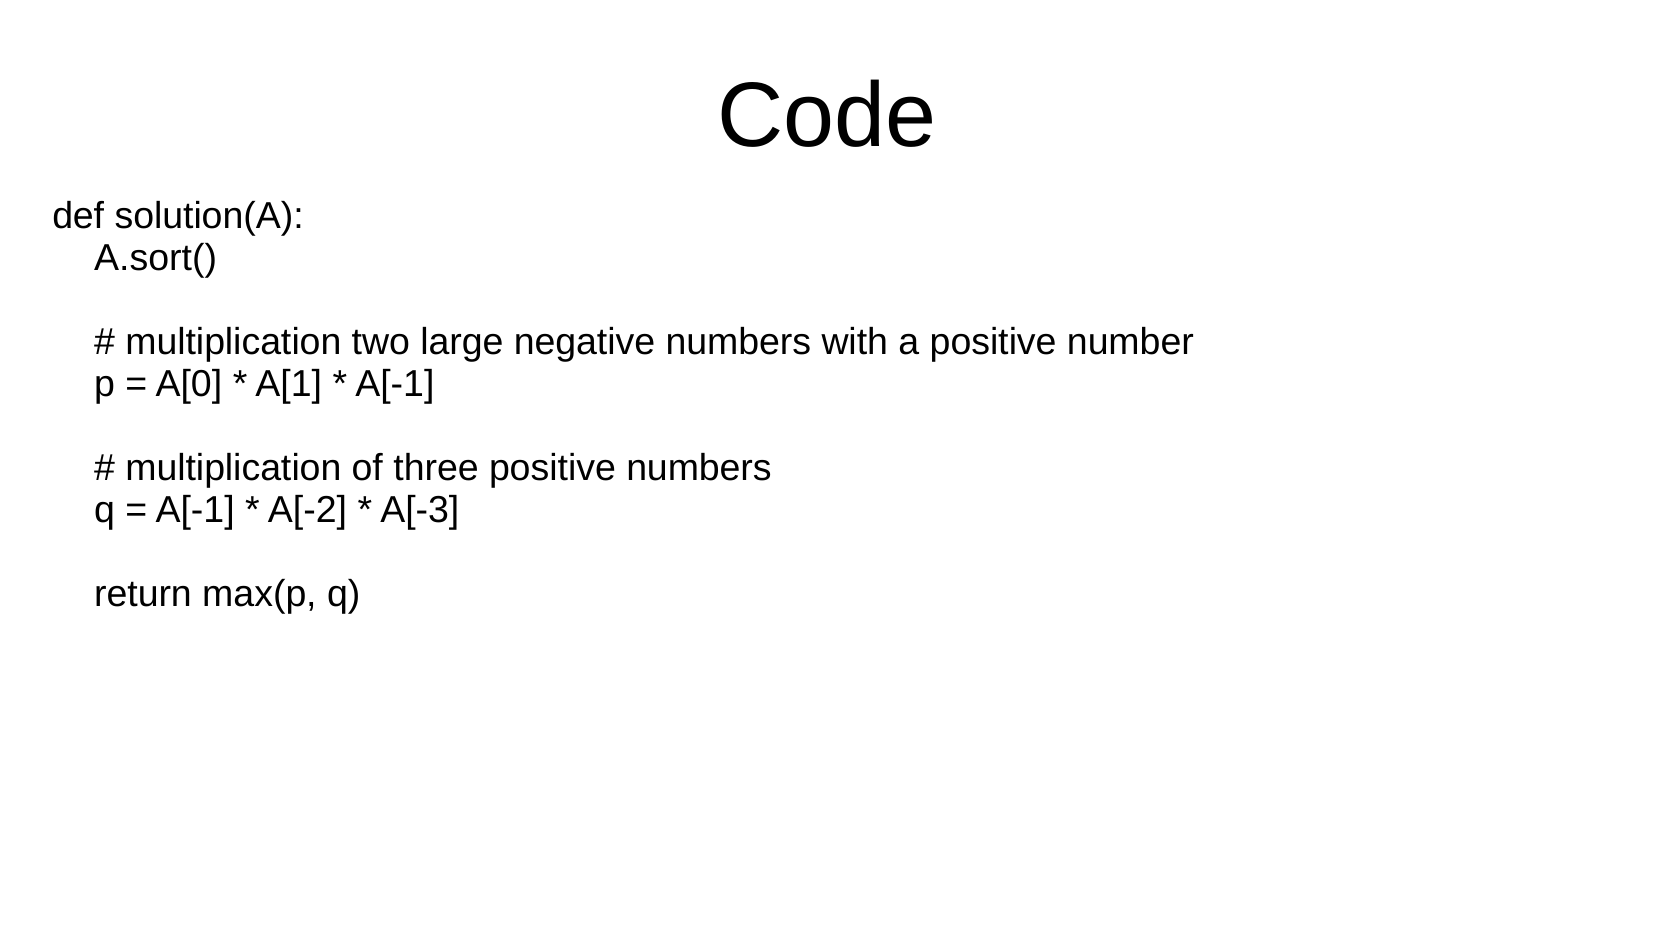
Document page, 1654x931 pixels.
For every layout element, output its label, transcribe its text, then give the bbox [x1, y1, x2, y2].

text_box def solution(A): A.sort() # multiplication two large negative numbers with a positive number p = A[0] * A[1] * A[-1] # multiplication of three positive numbers q = A[-1] * A[-2] * A[-3] return max(p, q) [37, 187, 1613, 863]
title Code [82, 37, 1571, 187]
